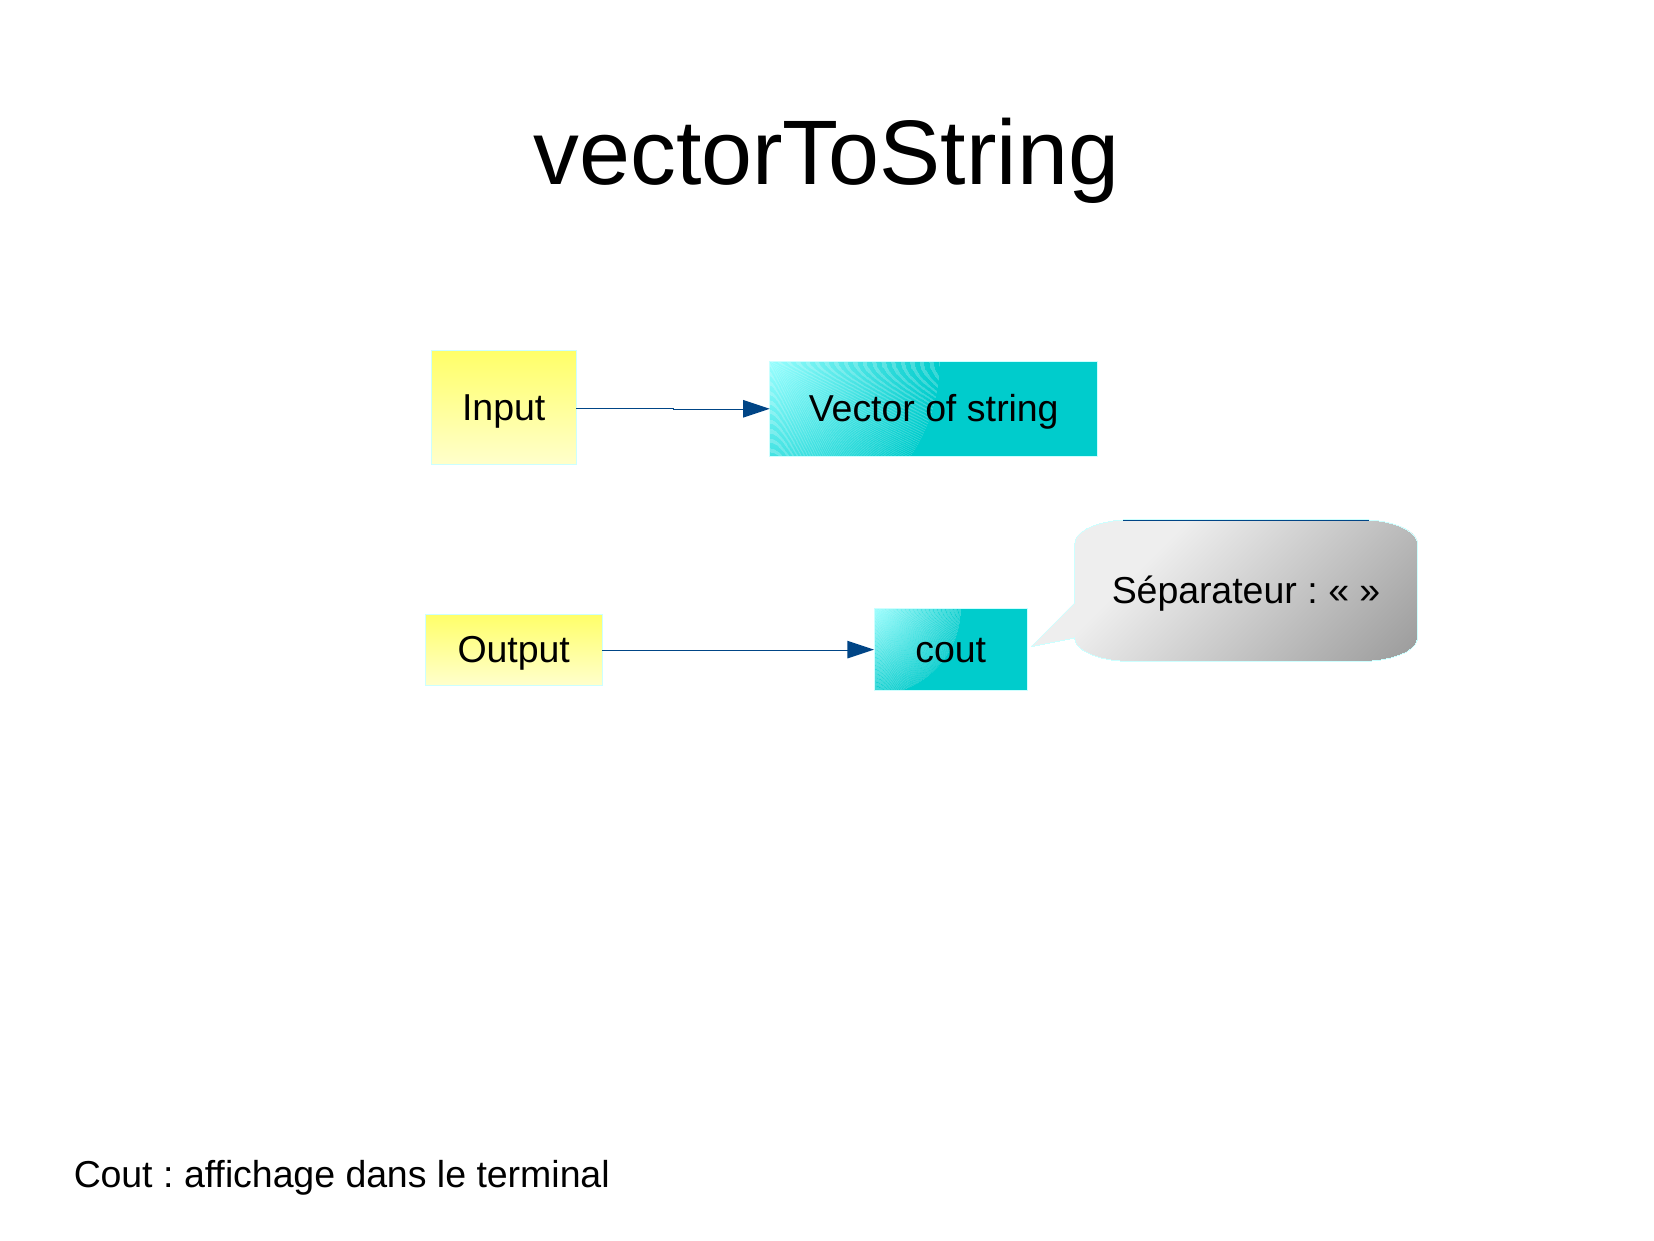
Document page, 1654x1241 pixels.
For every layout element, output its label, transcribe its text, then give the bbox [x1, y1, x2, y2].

title vectorToString [82, 49, 1571, 257]
text_box Cout : affichage dans le terminal [59, 1145, 625, 1203]
text_box Vector of string [769, 361, 1098, 457]
text_box cout [874, 608, 1028, 691]
text_box Séparateur : « » [1031, 519, 1418, 662]
text_box Input [431, 350, 577, 465]
text_box Output [425, 614, 603, 686]
